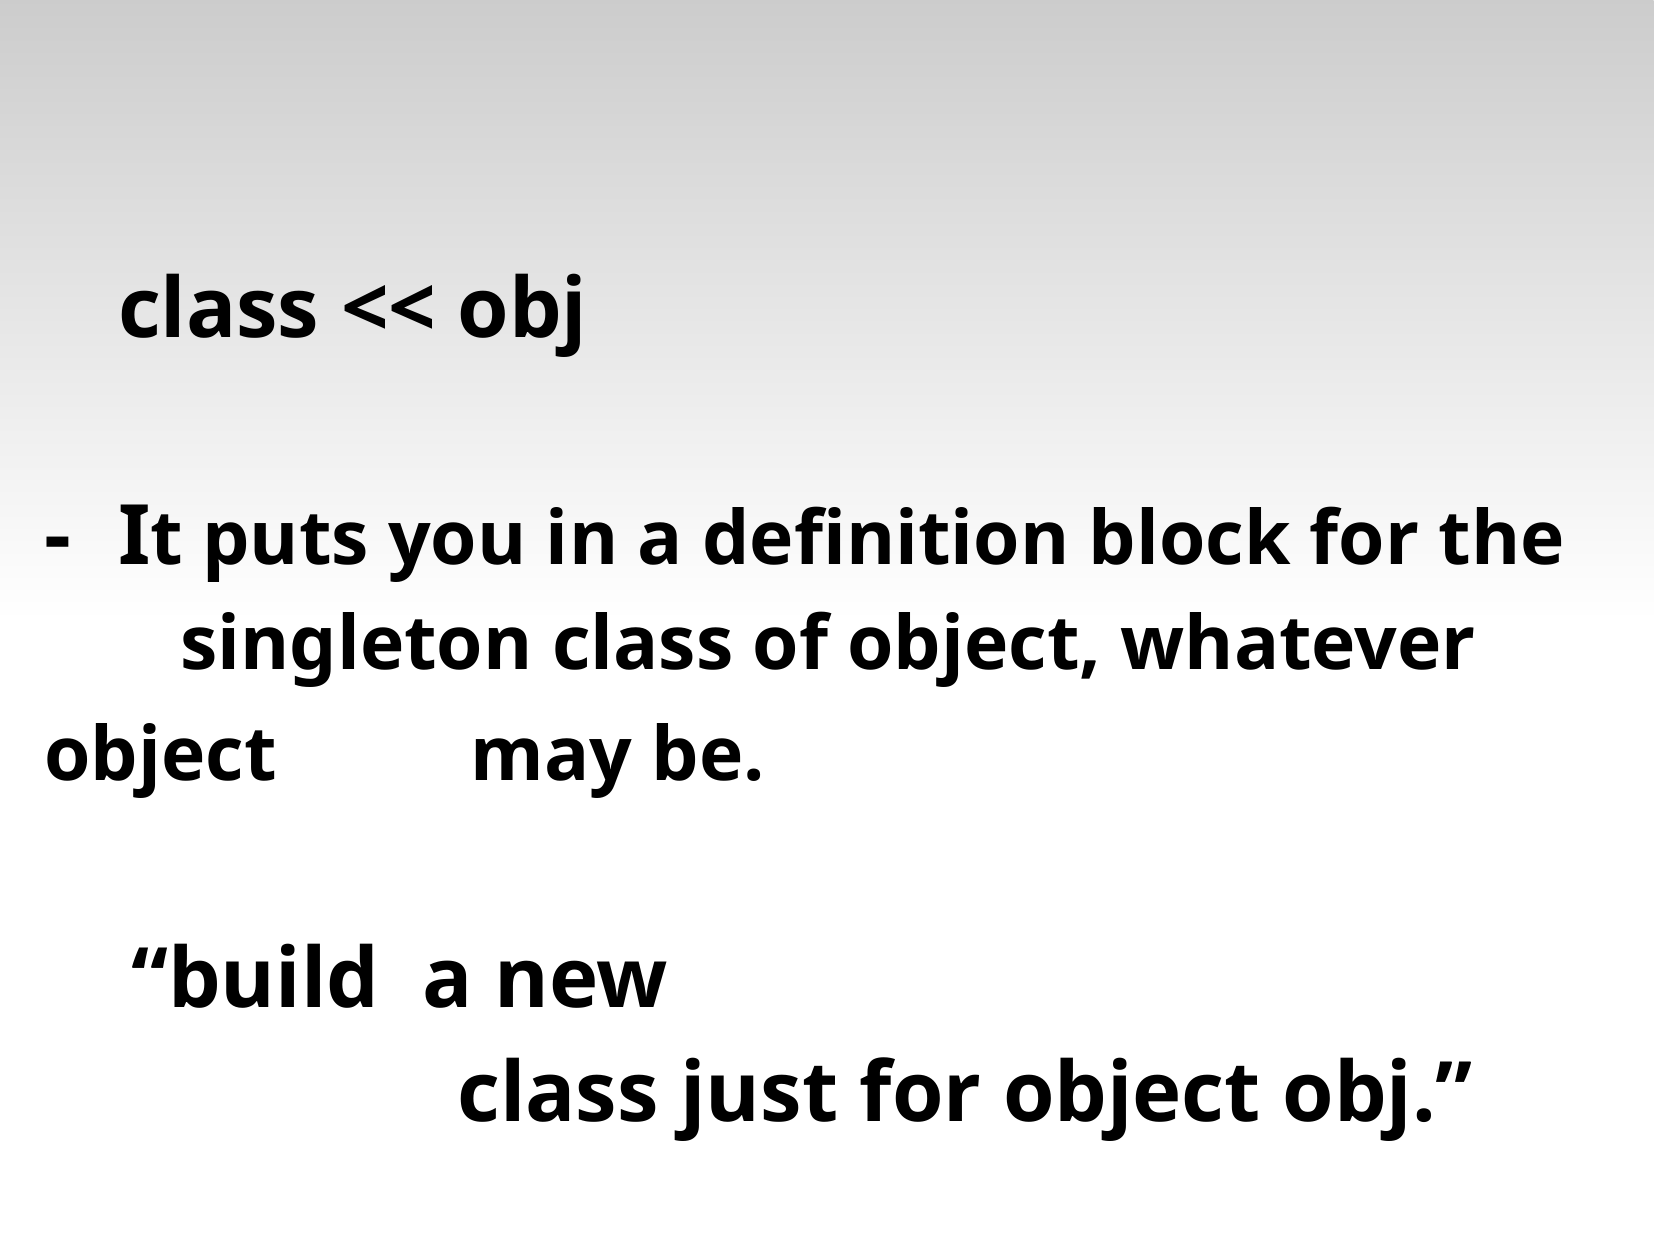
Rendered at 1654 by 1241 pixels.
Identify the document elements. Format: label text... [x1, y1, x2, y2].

text_box class << obj - It puts you in a definition block for the singleton class of object, whatever object may be. “build a new class just for object obj.” [29, 241, 1654, 1241]
